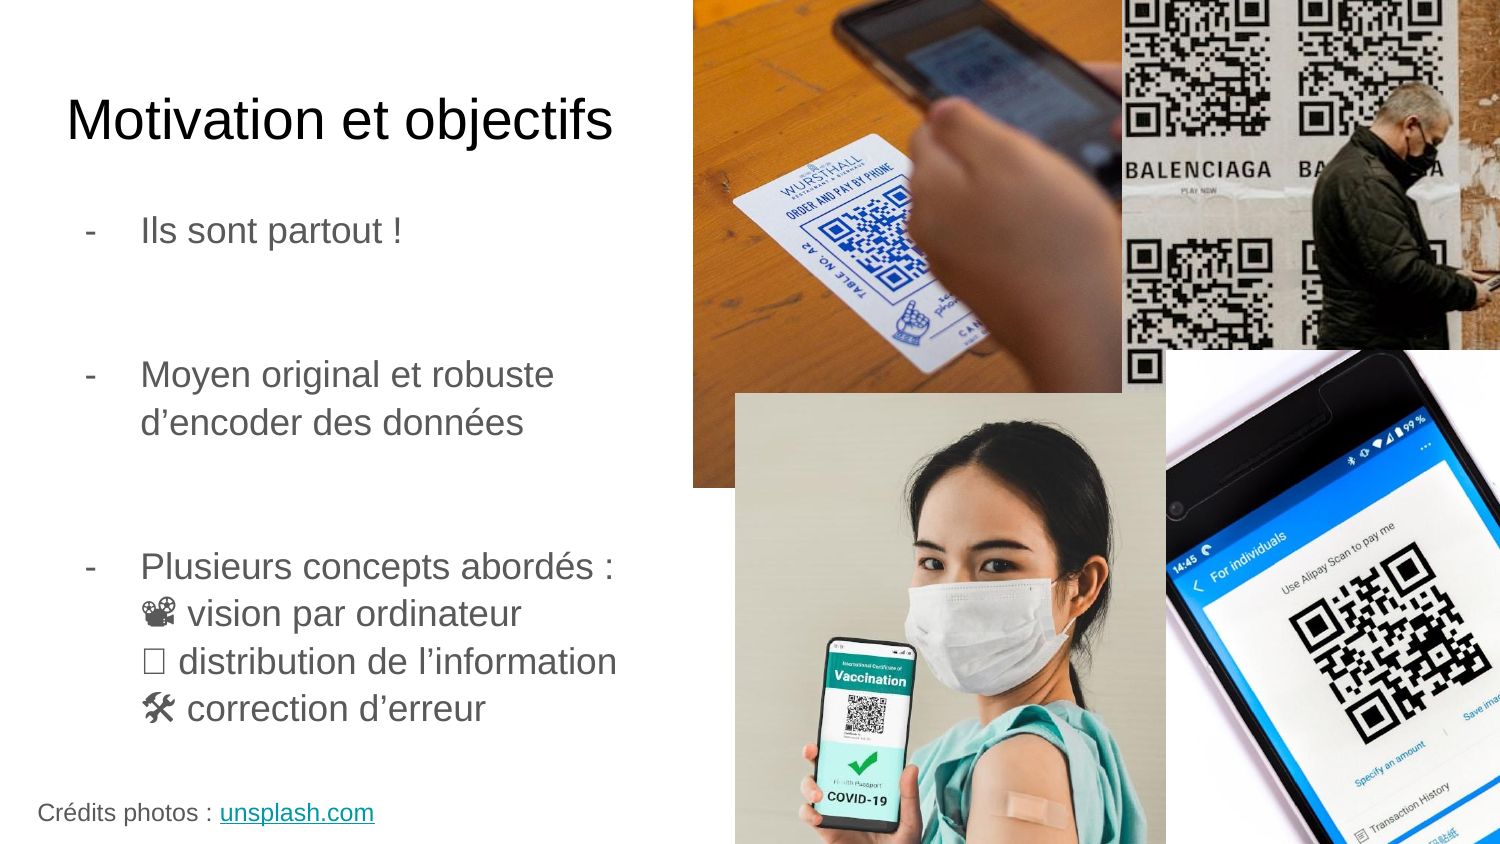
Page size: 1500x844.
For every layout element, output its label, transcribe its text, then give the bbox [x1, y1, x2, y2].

title Motivation et objectifs [51, 72, 693, 167]
list Ils sont partout ! Moyen original et robuste d’encoder des données Plusieurs concepts abordés : 📽️ vision par ordinateur 🔁 distribution de l’information 🛠️ correction d’erreur [51, 189, 673, 750]
text_box Crédits photos : unsplash.com [22, 781, 400, 834]
picture [693, 0, 1500, 844]
